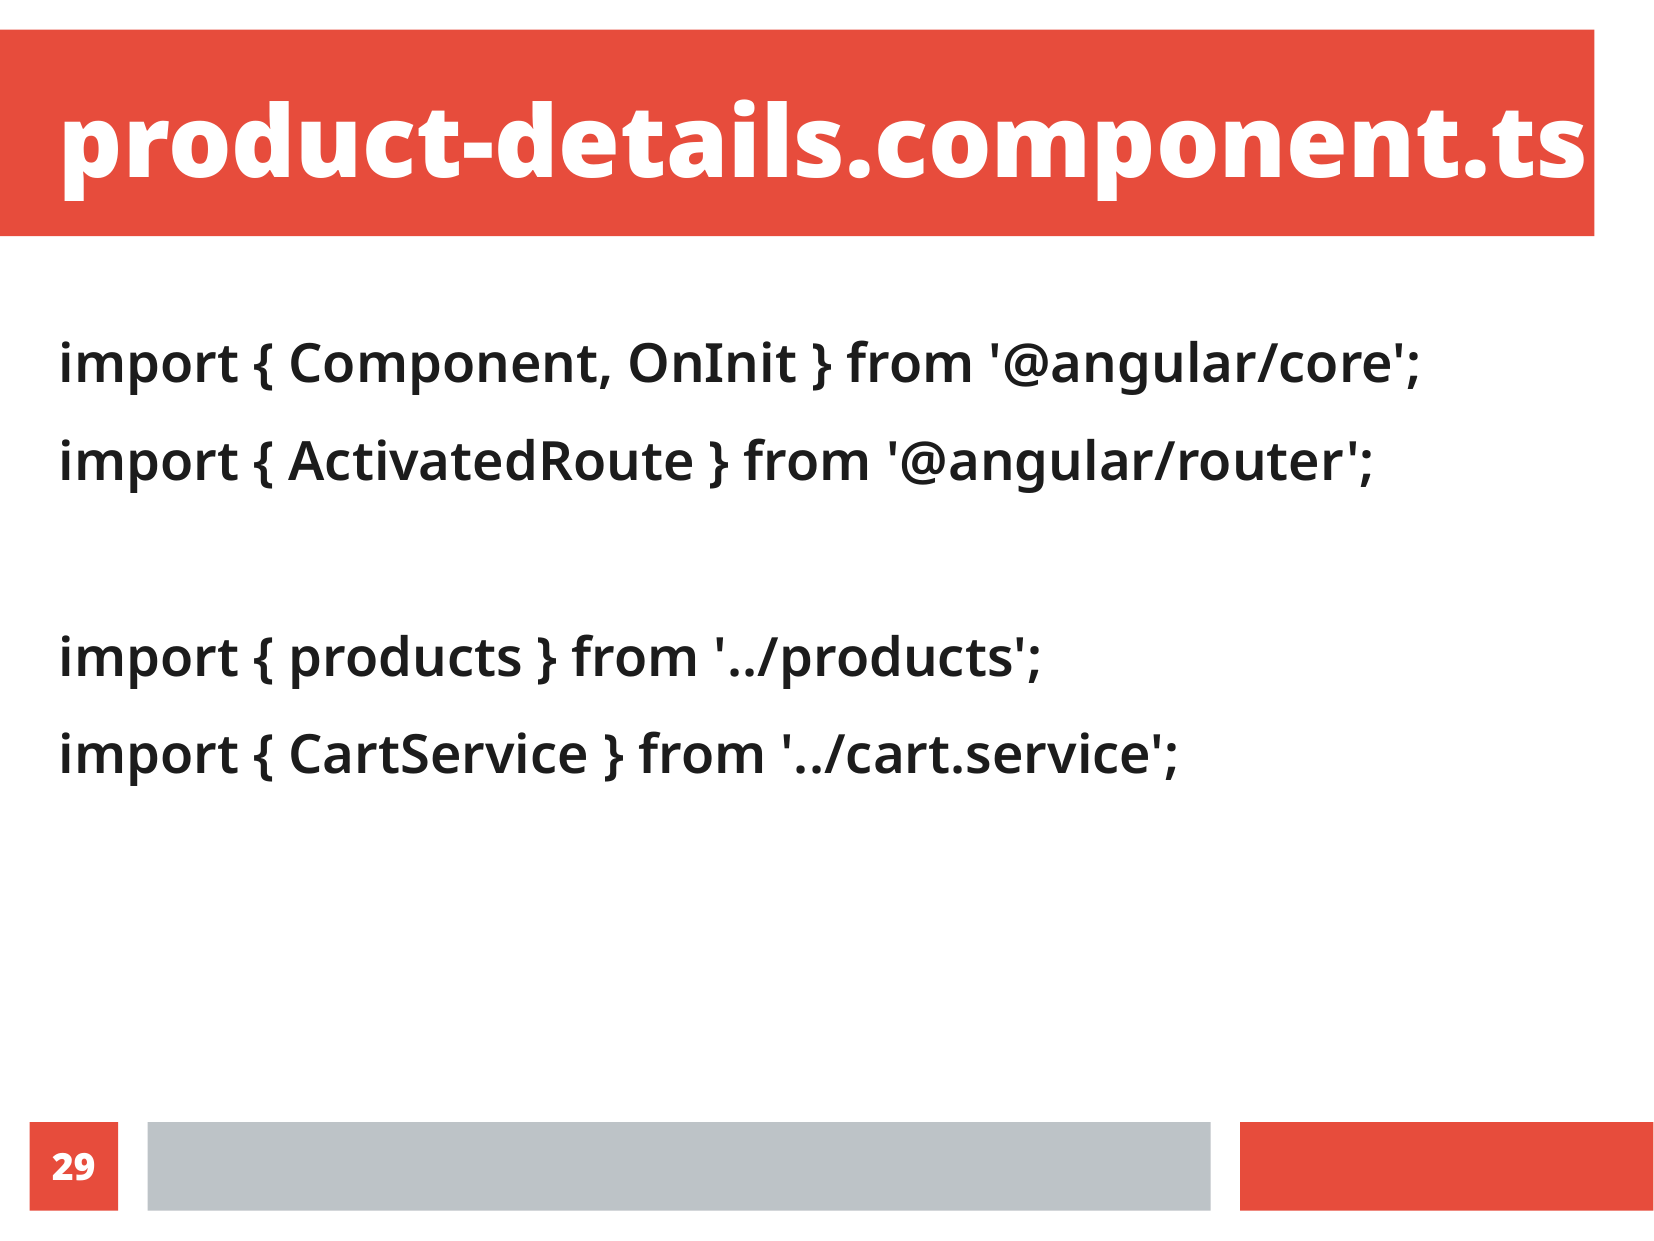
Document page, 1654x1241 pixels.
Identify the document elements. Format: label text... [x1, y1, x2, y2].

title product-details.component.ts [59, 59, 1595, 207]
list import { Component, OnInit } from '@angular/core'; import { ActivatedRoute } from '@angular/router'; import { products } from '../products'; import { CartService } from '../cart.service'; [59, 324, 1565, 1093]
